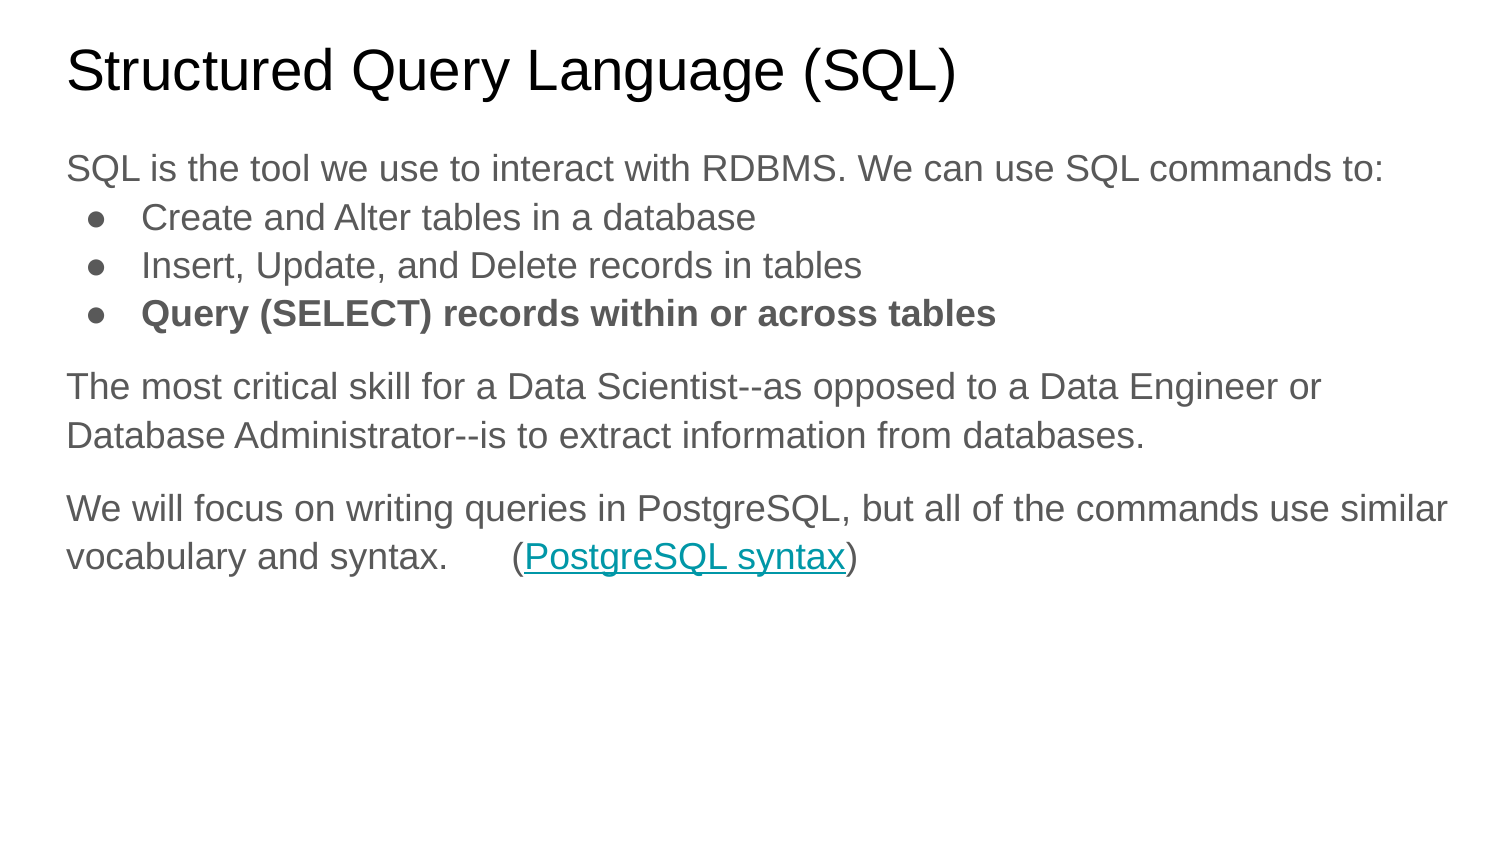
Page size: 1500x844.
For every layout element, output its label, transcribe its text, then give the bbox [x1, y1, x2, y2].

list SQL is the tool we use to interact with RDBMS. We can use SQL commands to: Create and Alter tables in a database Insert, Update, and Delete records in tables Query (SELECT) records within or across tables The most critical skill for a Data Scientist--as opposed to a Data Engineer or Database Administrator--is to extract information from databases. We will focus on writing queries in PostgreSQL, but all of the commands use similar vocabulary and syntax. (PostgreSQL syntax) [51, 126, 1484, 767]
title Structured Query Language (SQL) [51, 23, 1449, 126]
